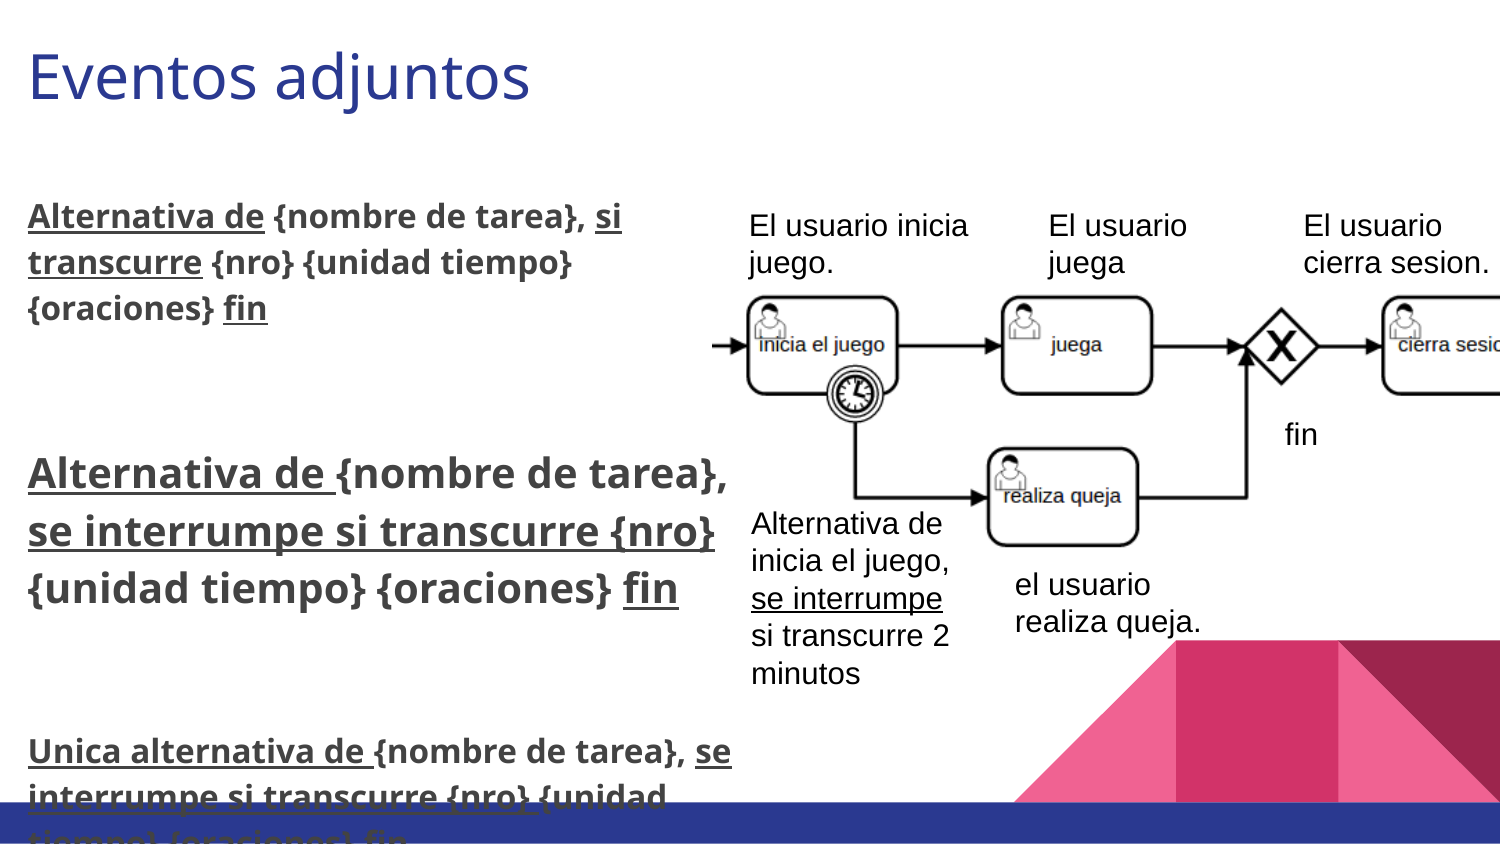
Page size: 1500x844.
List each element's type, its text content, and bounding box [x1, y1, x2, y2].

picture [778, 285, 1500, 557]
text_box El usuario inicia juego. [733, 189, 1033, 259]
title Eventos adjuntos [12, 22, 1411, 122]
text_box El usuario juega [1033, 189, 1210, 259]
text_box Alternativa de inicia el juego, se interrumpe si transcurre 2 minutos [735, 468, 988, 726]
text_box el usuario realiza queja. [999, 549, 1244, 619]
text_box El usuario cierra sesion. [1288, 189, 1500, 259]
text_box Alternativa de {nombre de tarea}, si transcurre {nro} {unidad tiempo} {oraciones} fin Alternativa de {nombre de tarea}, se interrumpe si transcurre {nro} {unidad tiempo} {oraciones} fin Unica alternativa de {nombre de tarea}, se interrumpe si transcurre {nro} {unidad tiempo} {oraciones} fin [12, 174, 778, 609]
text_box fin [1270, 399, 1351, 469]
